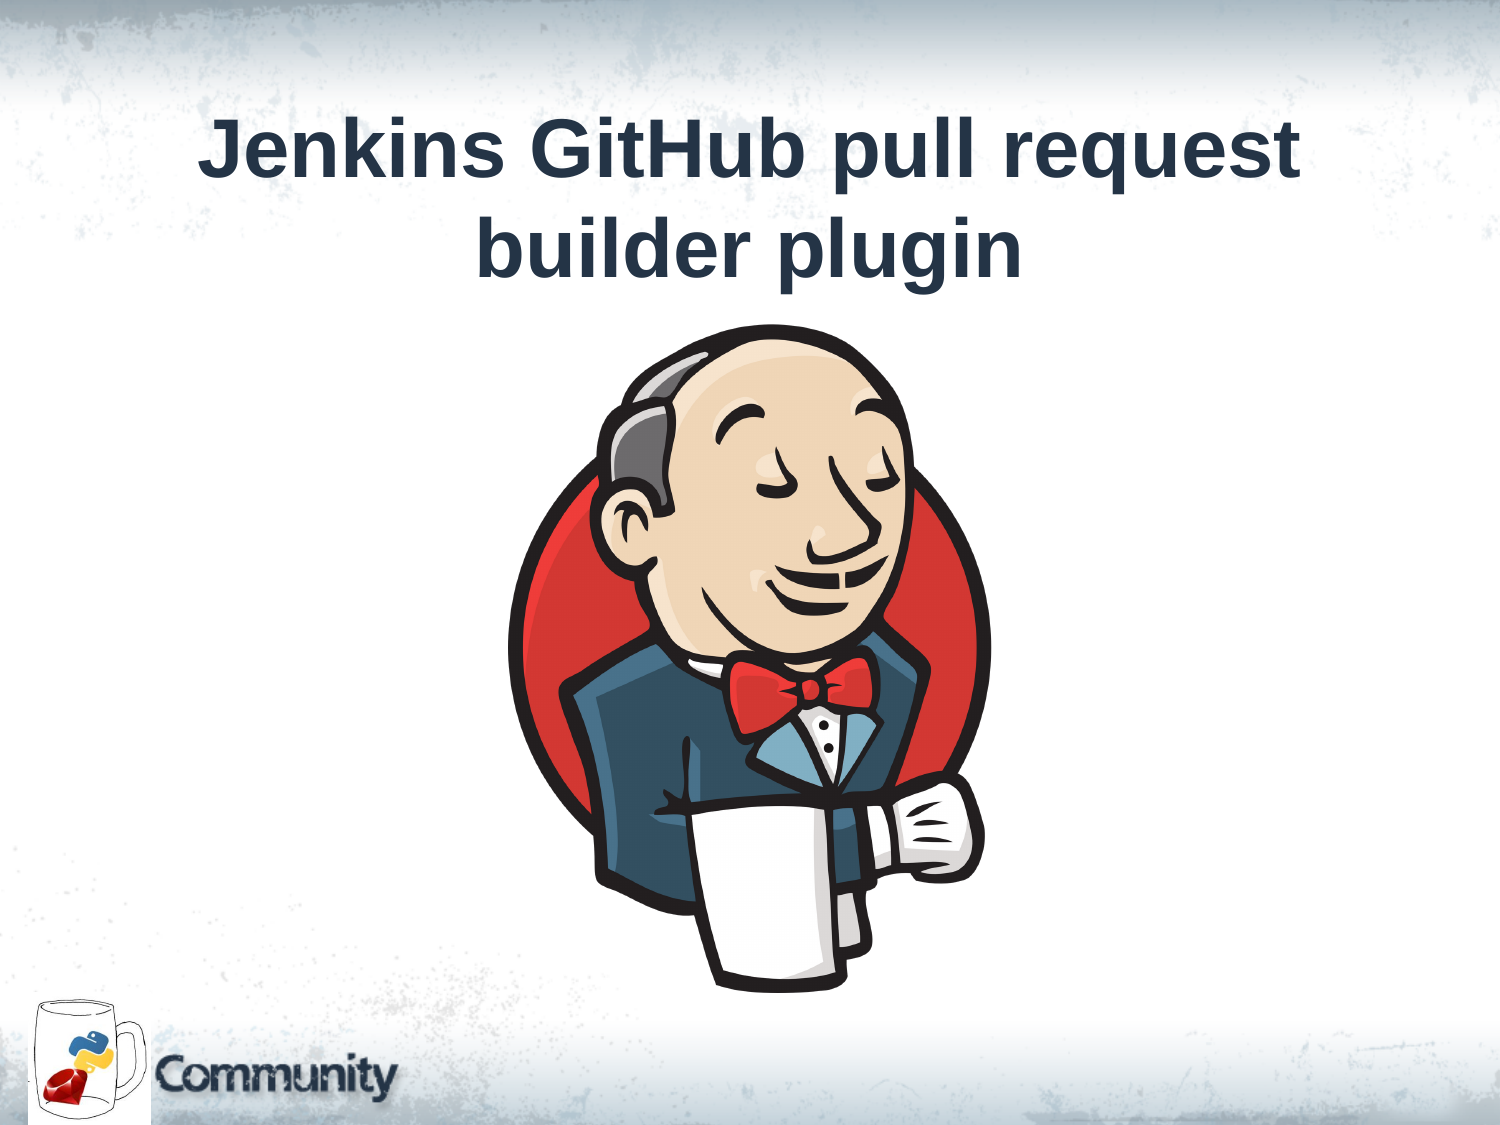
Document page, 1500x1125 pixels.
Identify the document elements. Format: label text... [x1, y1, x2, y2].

title Jenkins GitHub pull request builder plugin [112, 76, 1388, 312]
picture [0, 0, 1500, 1125]
